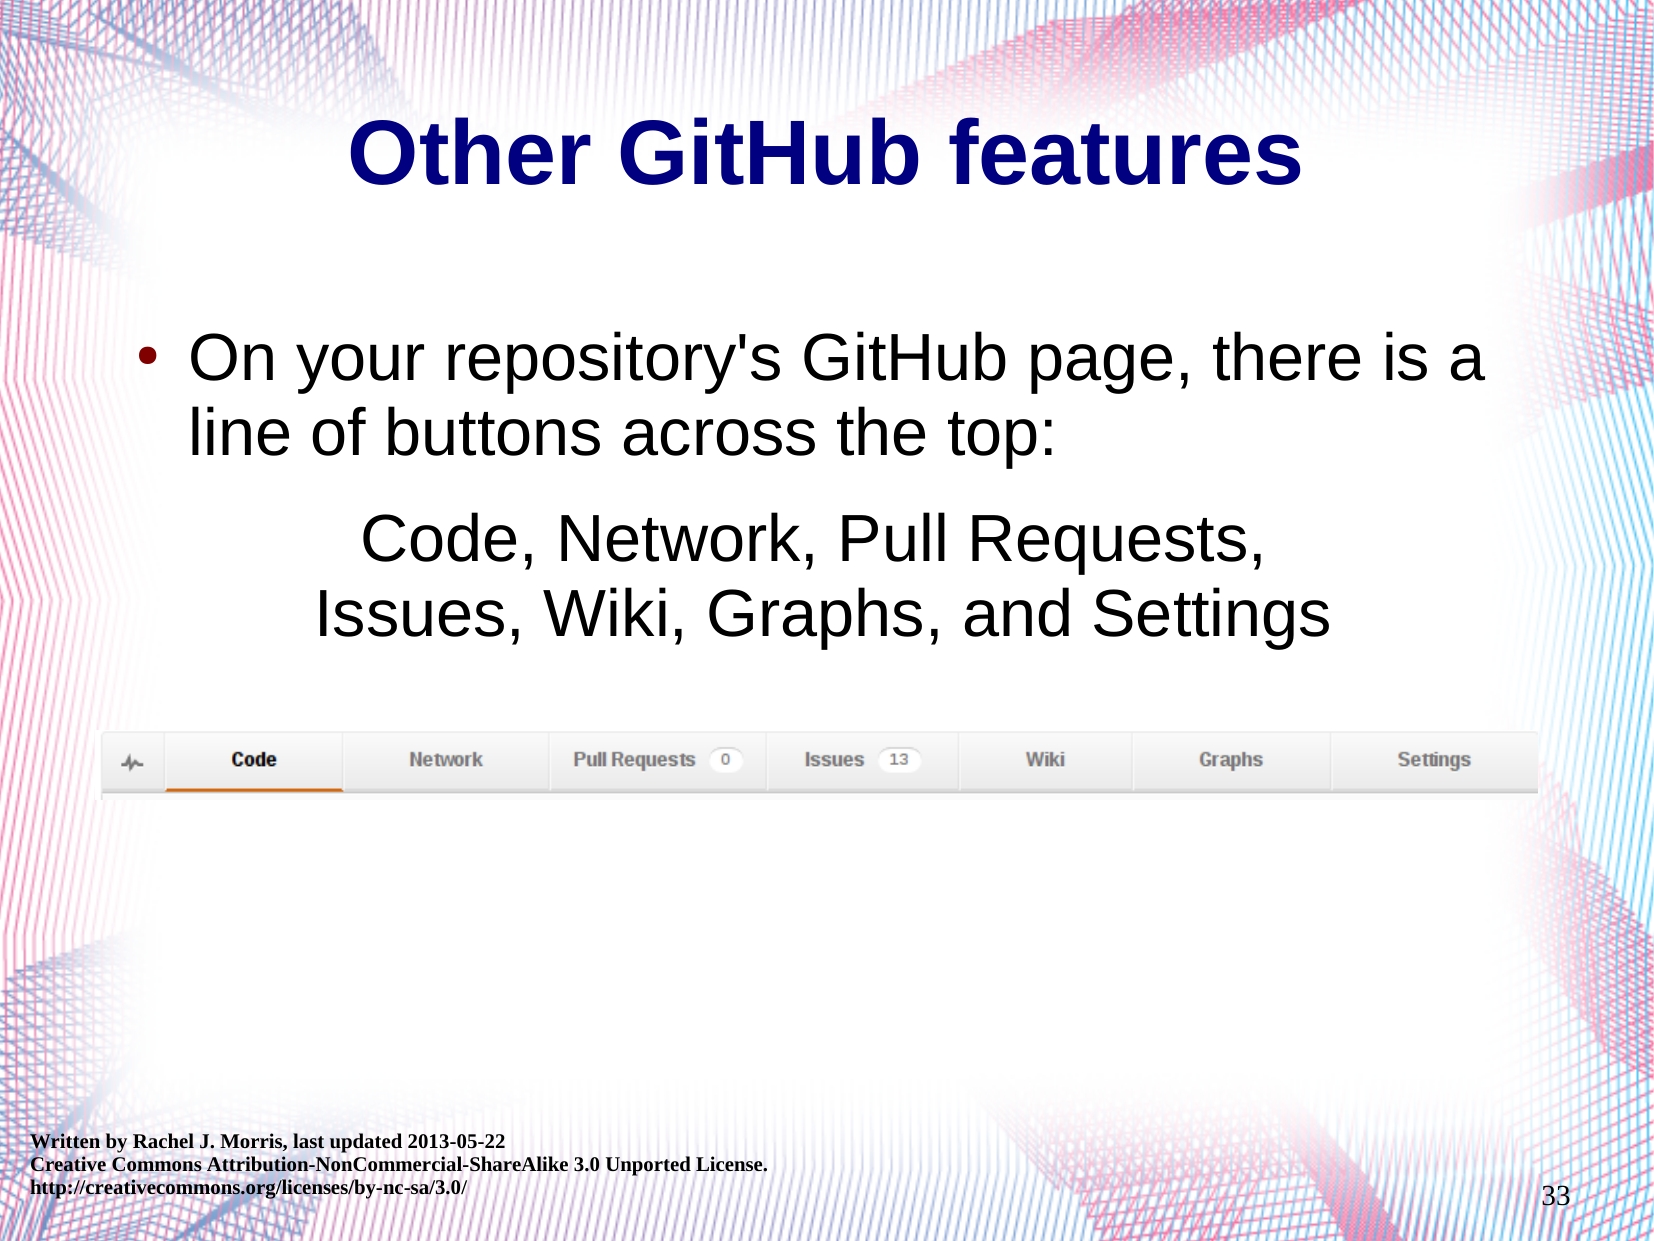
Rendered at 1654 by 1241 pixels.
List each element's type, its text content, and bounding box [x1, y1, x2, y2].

text_box Code, Network, Pull Requests, Issues, Wiki, Graphs, and Settings [116, 493, 1531, 659]
picture [0, 0, 1654, 1241]
title Other GitHub features [82, 49, 1571, 257]
list On your repository's GitHub page, there is a line of buttons across the top: [118, 319, 1571, 531]
